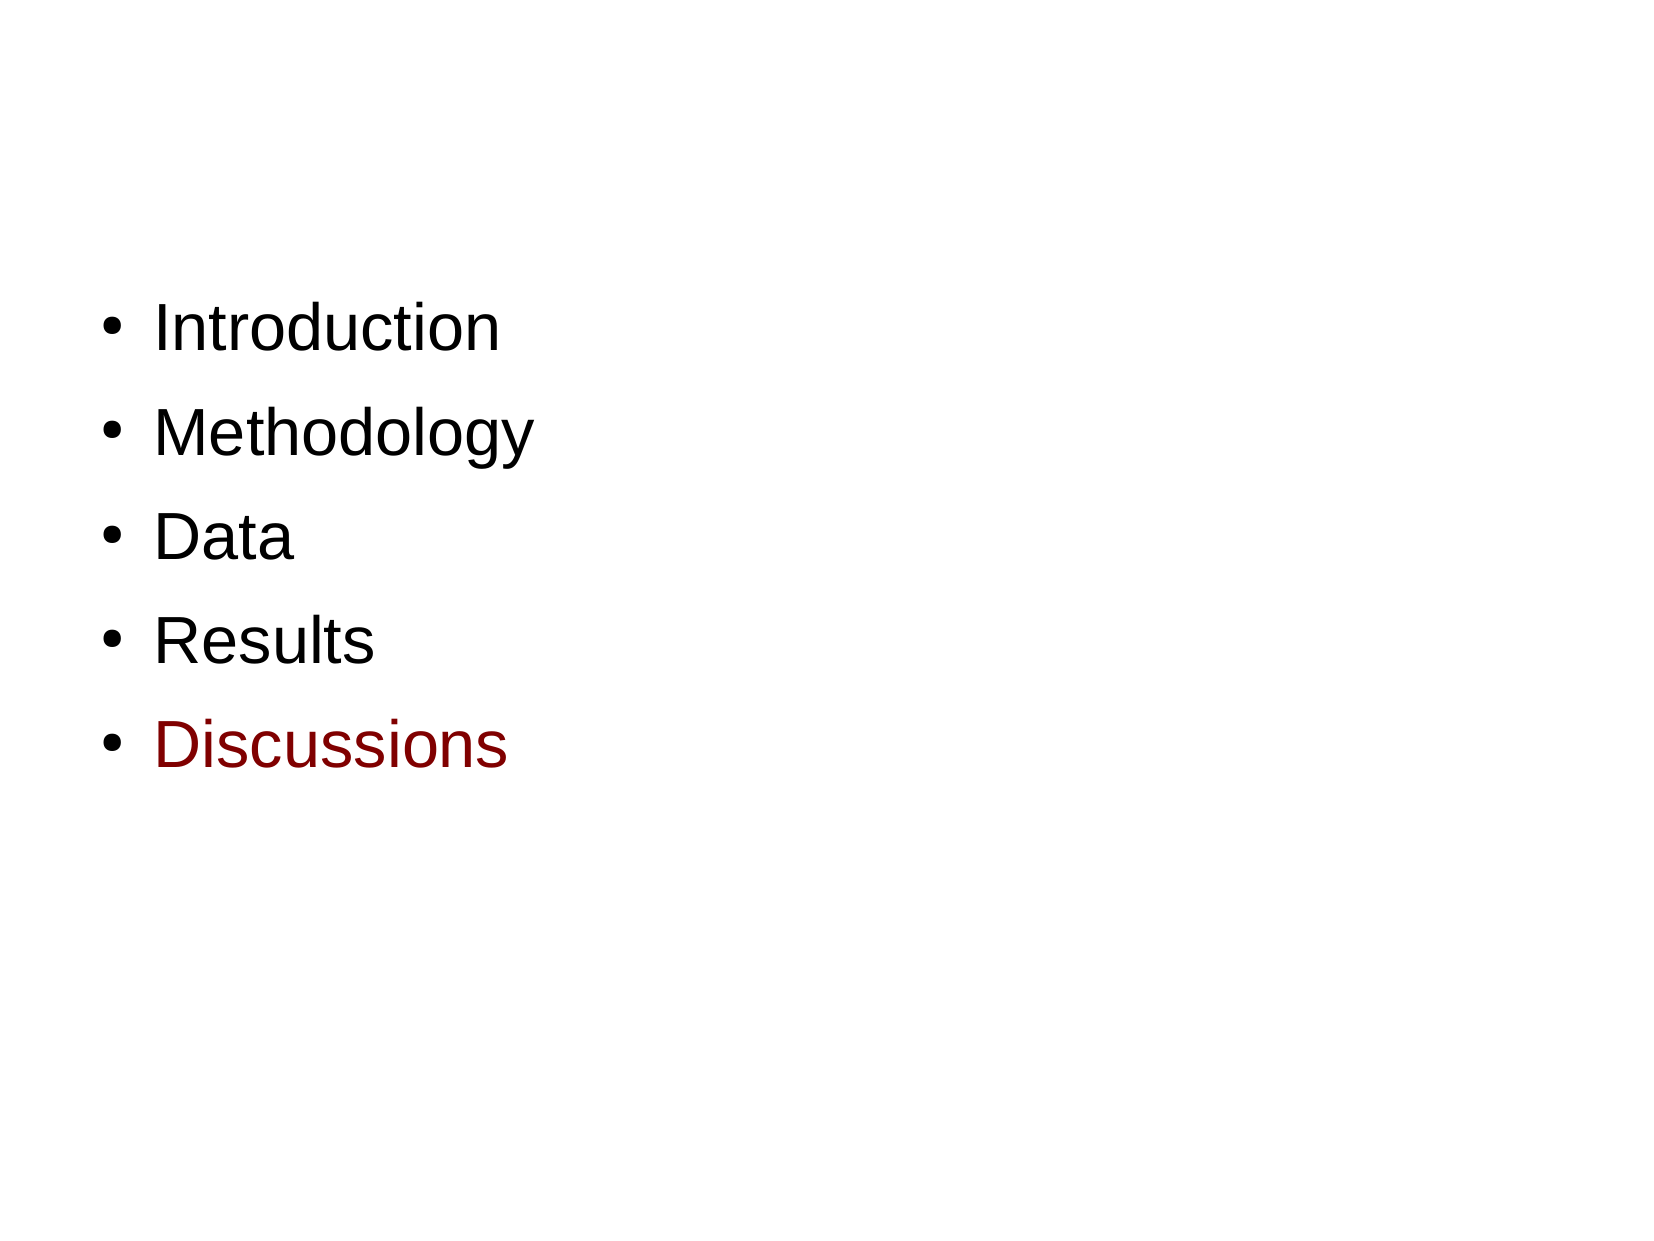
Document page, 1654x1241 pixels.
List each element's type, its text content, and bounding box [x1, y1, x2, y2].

list Introduction Methodology Data Results Discussions [82, 290, 1571, 1010]
